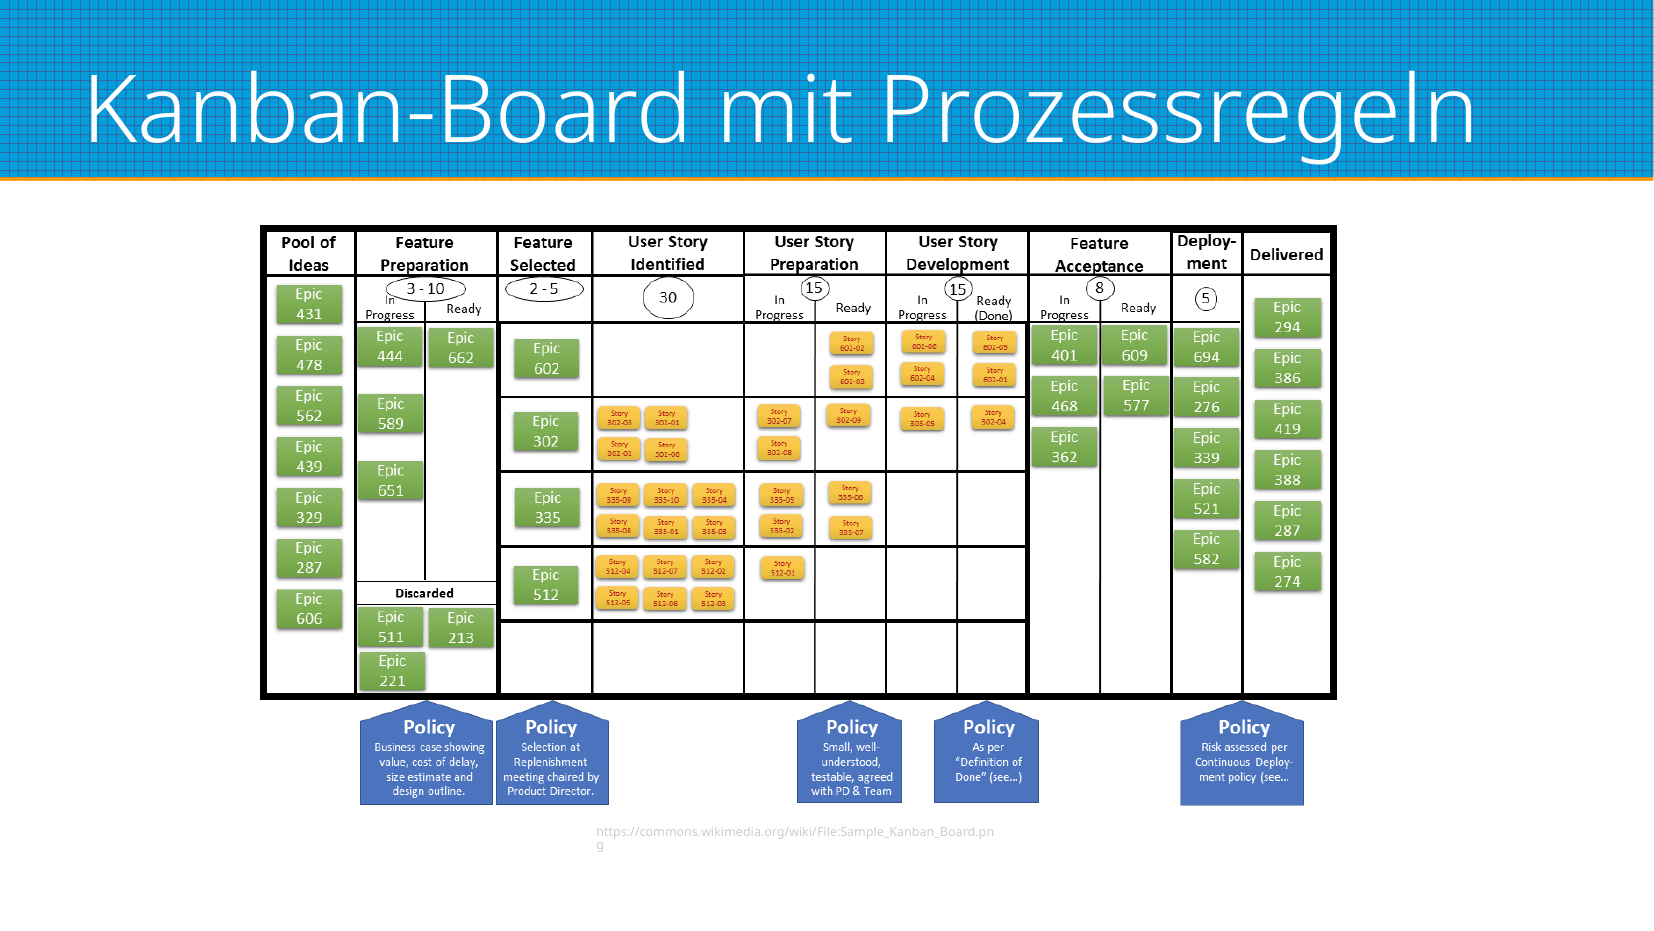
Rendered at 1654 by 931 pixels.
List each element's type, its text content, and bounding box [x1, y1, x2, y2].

title Kanban-Board mit Prozessregeln [82, 14, 1571, 171]
text_box https://commons.wikimedia.org/wiki/File:Sample_Kanban_Board.png [590, 827, 1004, 855]
picture [236, 195, 1359, 827]
